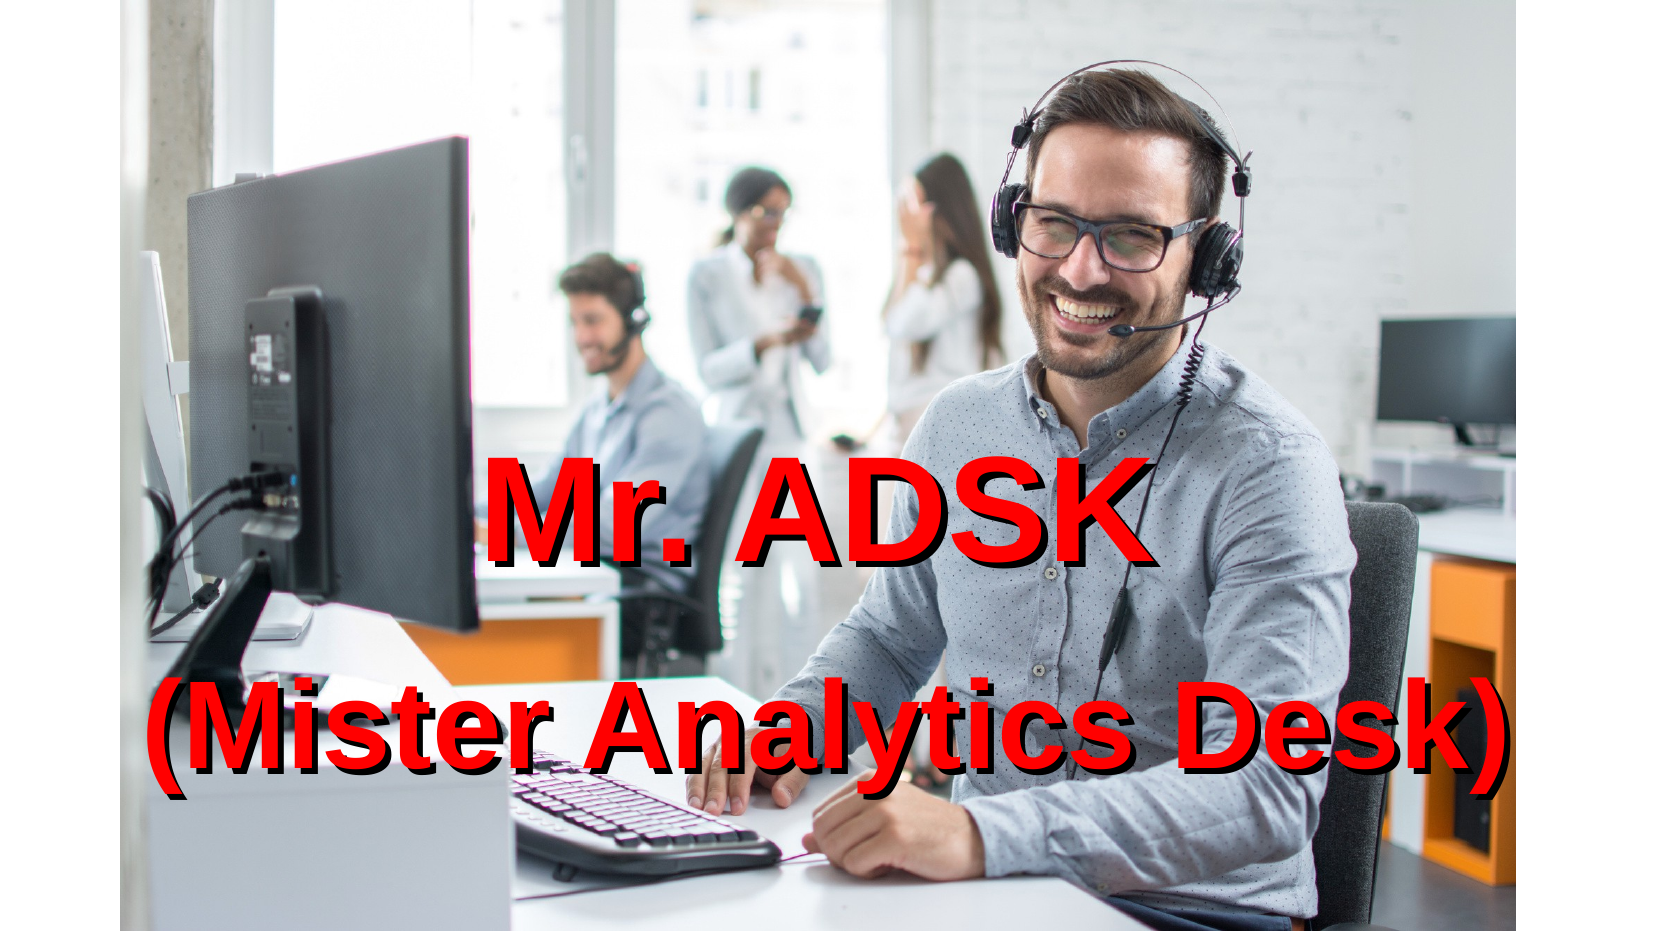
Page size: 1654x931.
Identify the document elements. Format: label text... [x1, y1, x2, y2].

picture [120, 601, 1516, 648]
picture [120, 0, 1516, 417]
text_box (Mister Analytics Desk) [0, 648, 1654, 931]
text_box Mr. ADSK [120, 417, 1516, 601]
